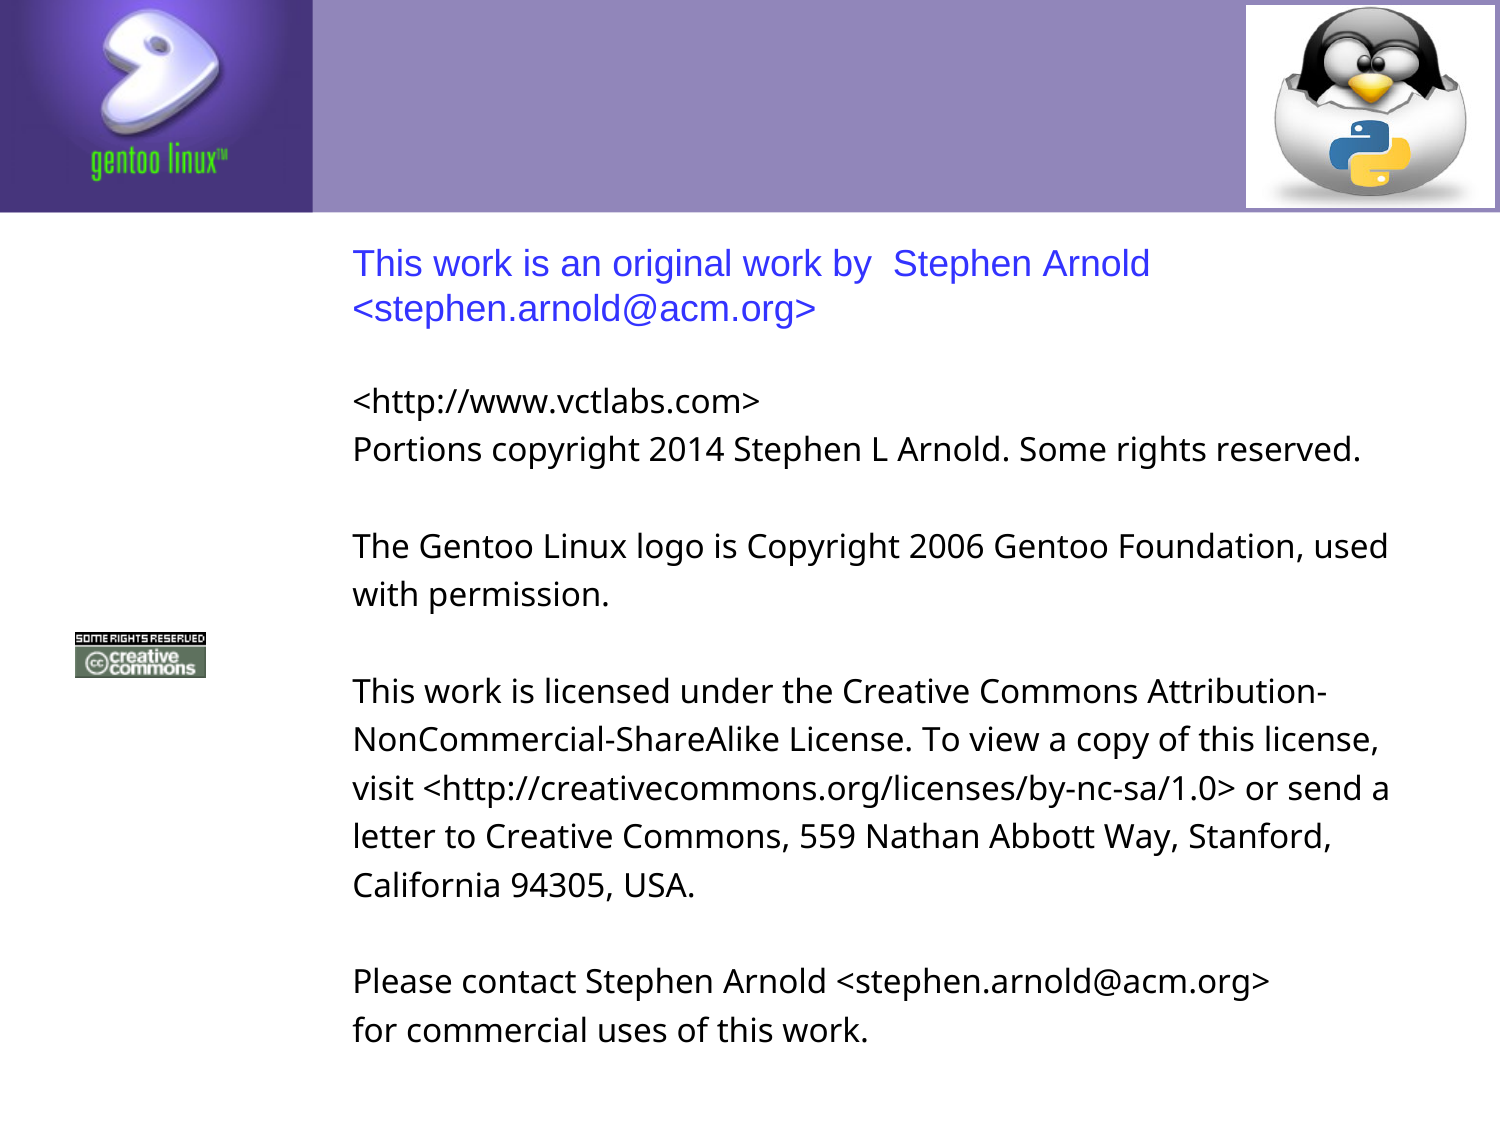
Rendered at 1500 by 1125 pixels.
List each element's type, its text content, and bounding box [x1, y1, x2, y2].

text_box This work is an original work by Stephen Arnold <stephen.arnold@acm.org> <http://www.vctlabs.com> Portions copyright 2014 Stephen L Arnold. Some rights reserved. The Gentoo Linux logo is Copyright 2006 Gentoo Foundation, used with permission. This work is licensed under the Creative Commons Attribution-NonCommercial-ShareAlike License. To view a copy of this license, visit <http://creativecommons.org/licenses/by-nc-sa/1.0> or send a letter to Creative Commons, 559 Nathan Abbott Way, Stanford, California 94305, USA. Please contact Stephen Arnold <stephen.arnold@acm.org> for commercial uses of this work. [337, 232, 1461, 1096]
picture [1246, 5, 1495, 208]
picture [75, 632, 206, 679]
picture [0, 0, 302, 184]
